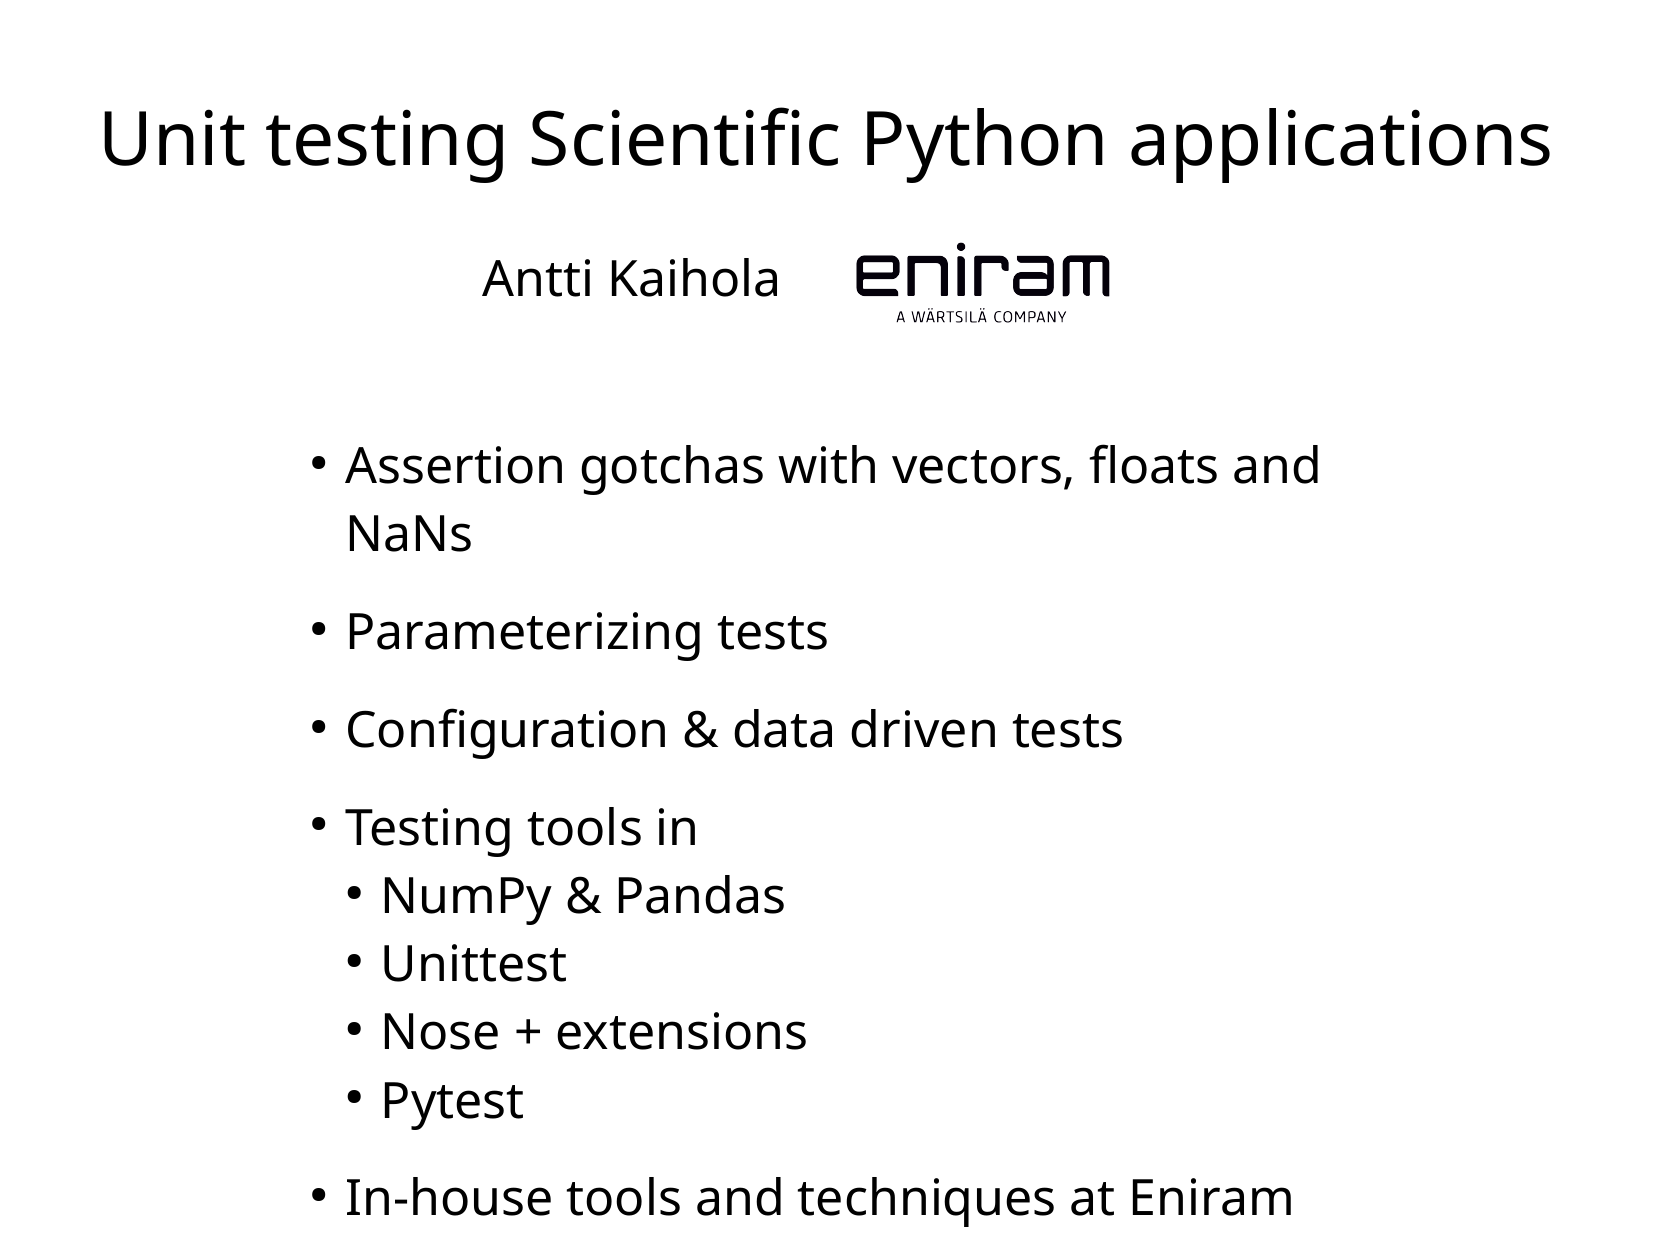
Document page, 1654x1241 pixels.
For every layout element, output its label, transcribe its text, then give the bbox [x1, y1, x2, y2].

title Unit testing Scientific Python applications [35, 35, 1619, 237]
text_box Assertion gotchas with vectors, floats and NaNs Parameterizing tests Configuration & data driven tests Testing tools in NumPy & Pandas Unittest Nose + extensions Pytest In-house tools and techniques at Eniram [295, 422, 1347, 1161]
picture [832, 218, 1134, 352]
subtitle Antti Kaihola [472, 244, 792, 309]
